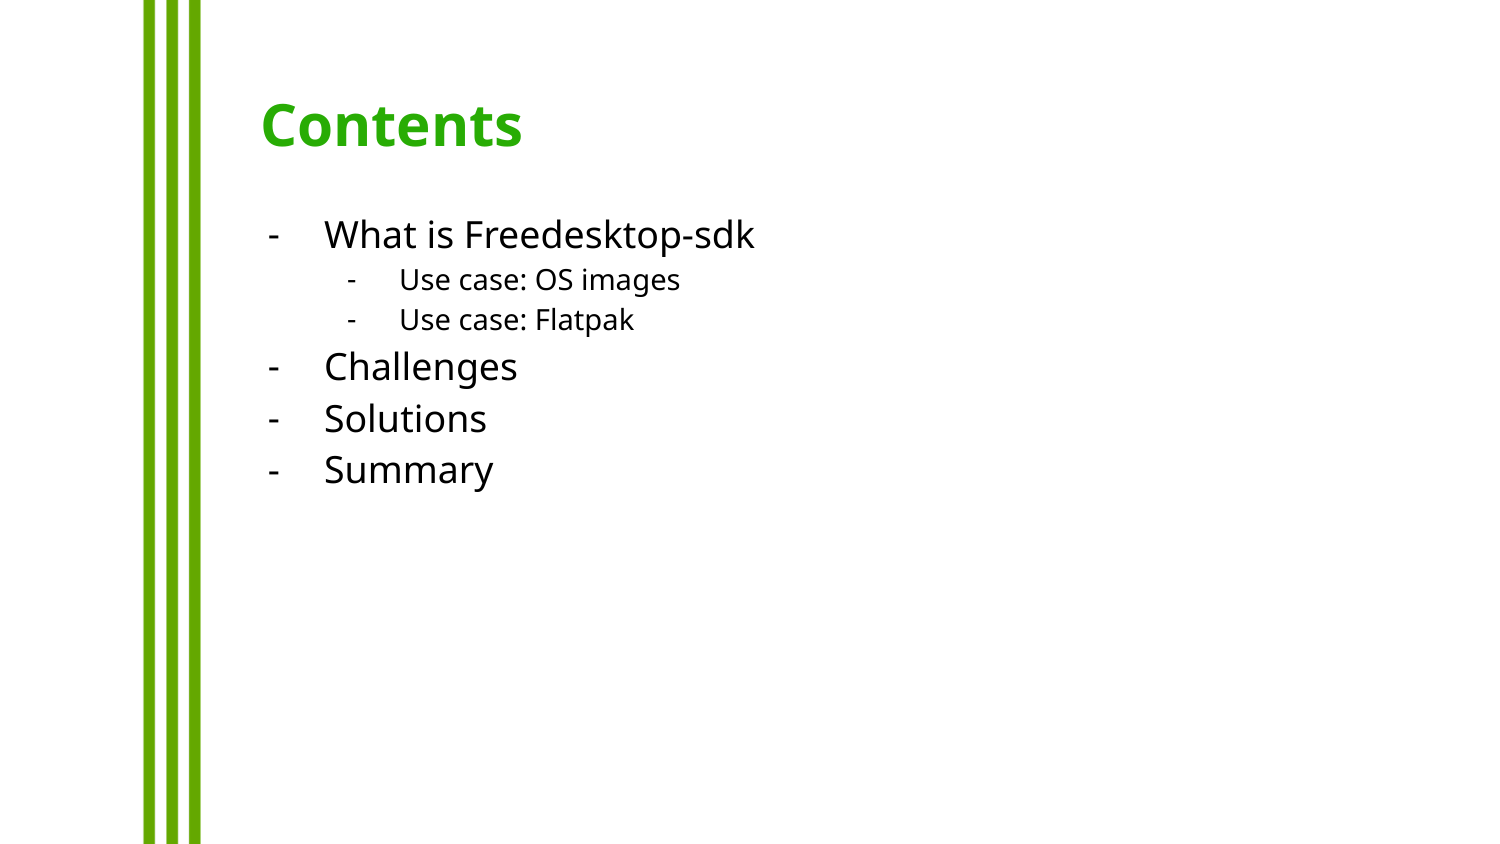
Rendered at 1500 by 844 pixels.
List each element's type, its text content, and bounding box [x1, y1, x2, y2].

title Contents [245, 72, 1386, 189]
picture [0, 0, 532, 844]
list What is Freedesktop-sdk Use case: OS images Use case: Flatpak Challenges Solutions Summary [234, 189, 1375, 750]
